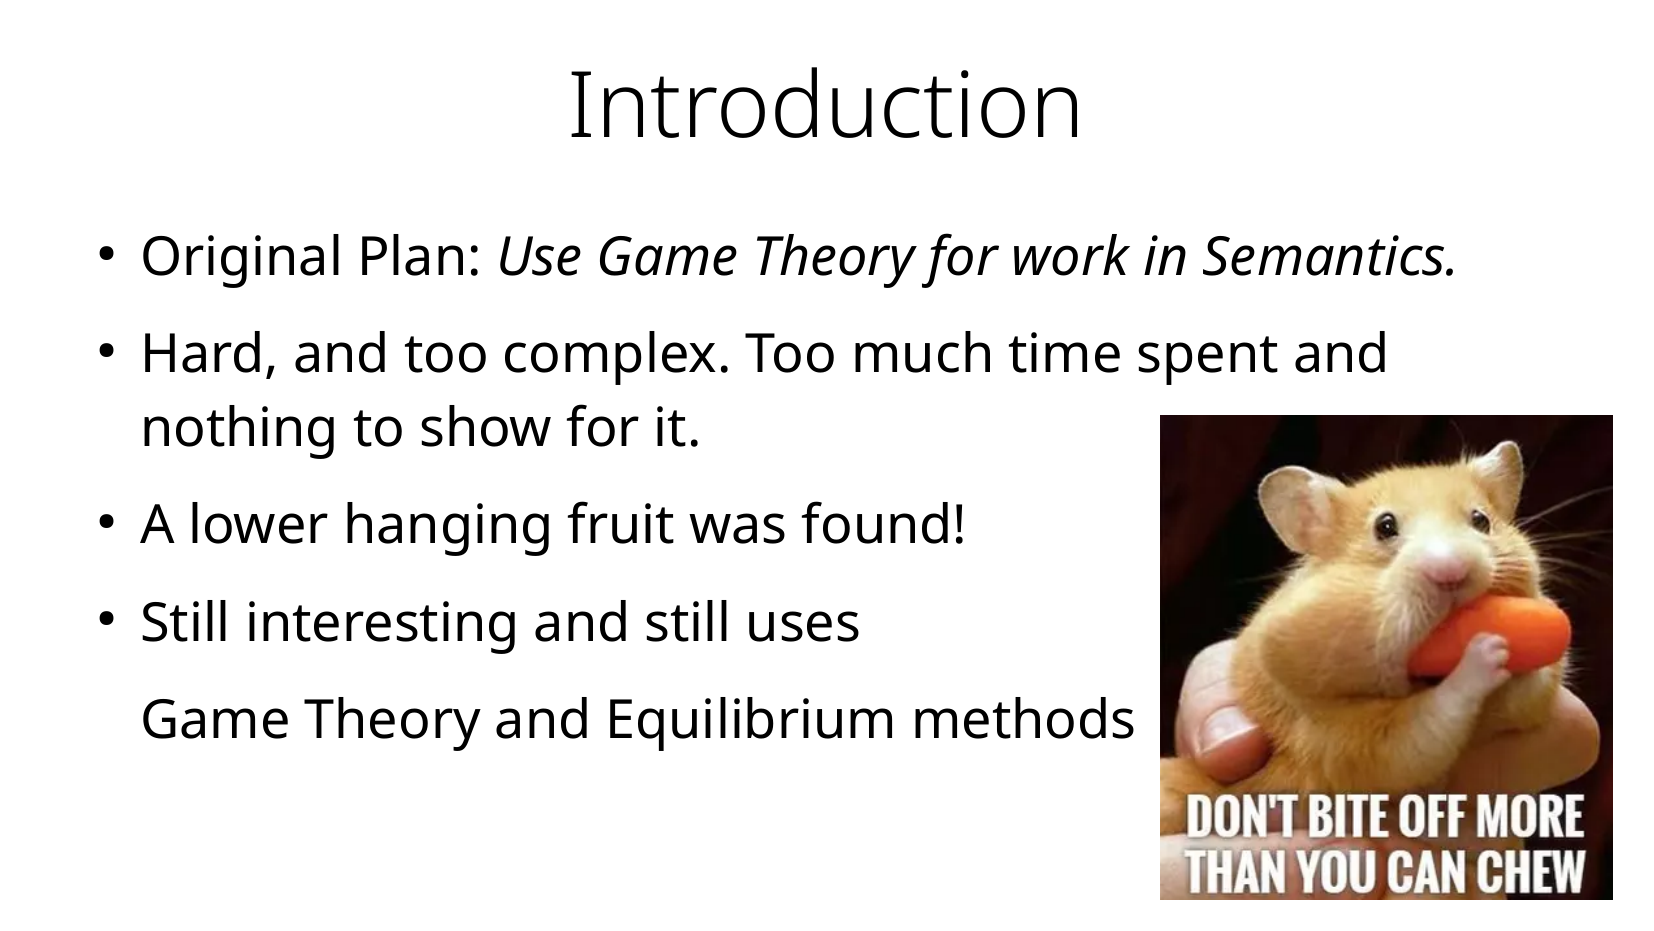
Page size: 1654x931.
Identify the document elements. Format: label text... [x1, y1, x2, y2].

list Original Plan: Use Game Theory for work in Semantics. Hard, and too complex. Too much time spent and nothing to show for it. A lower hanging fruit was found! Still interesting and still uses Game Theory and Equilibrium methods [82, 217, 1571, 758]
title Introduction [82, 37, 1571, 193]
picture [1160, 415, 1613, 901]
